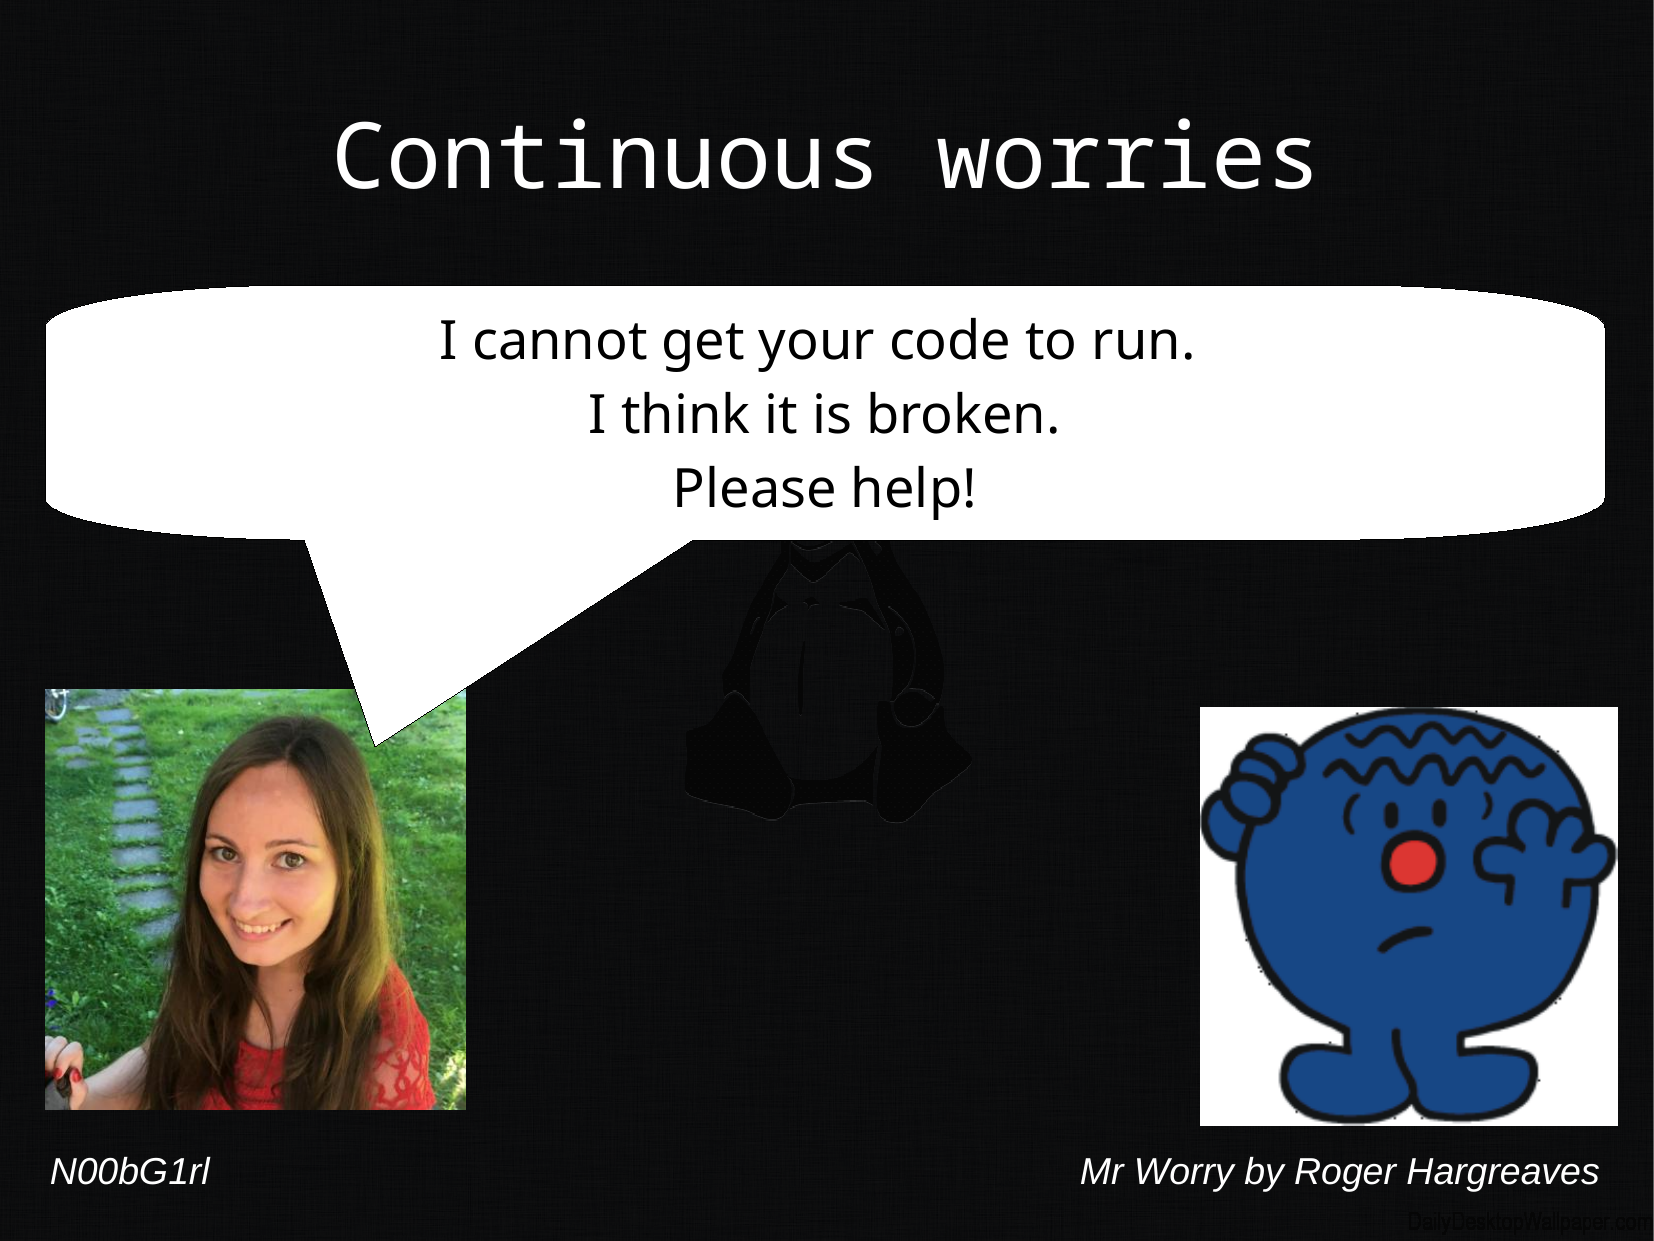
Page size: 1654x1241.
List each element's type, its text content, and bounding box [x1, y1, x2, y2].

text_box I cannot get your code to run. I think it is broken. Please help! [45, 285, 1606, 747]
text_box Mr Worry by Roger Hargreaves [1065, 1143, 1616, 1201]
title Continuous worries [82, 49, 1571, 257]
picture [0, 0, 1654, 1241]
text_box N00bG1rl [35, 1143, 406, 1201]
